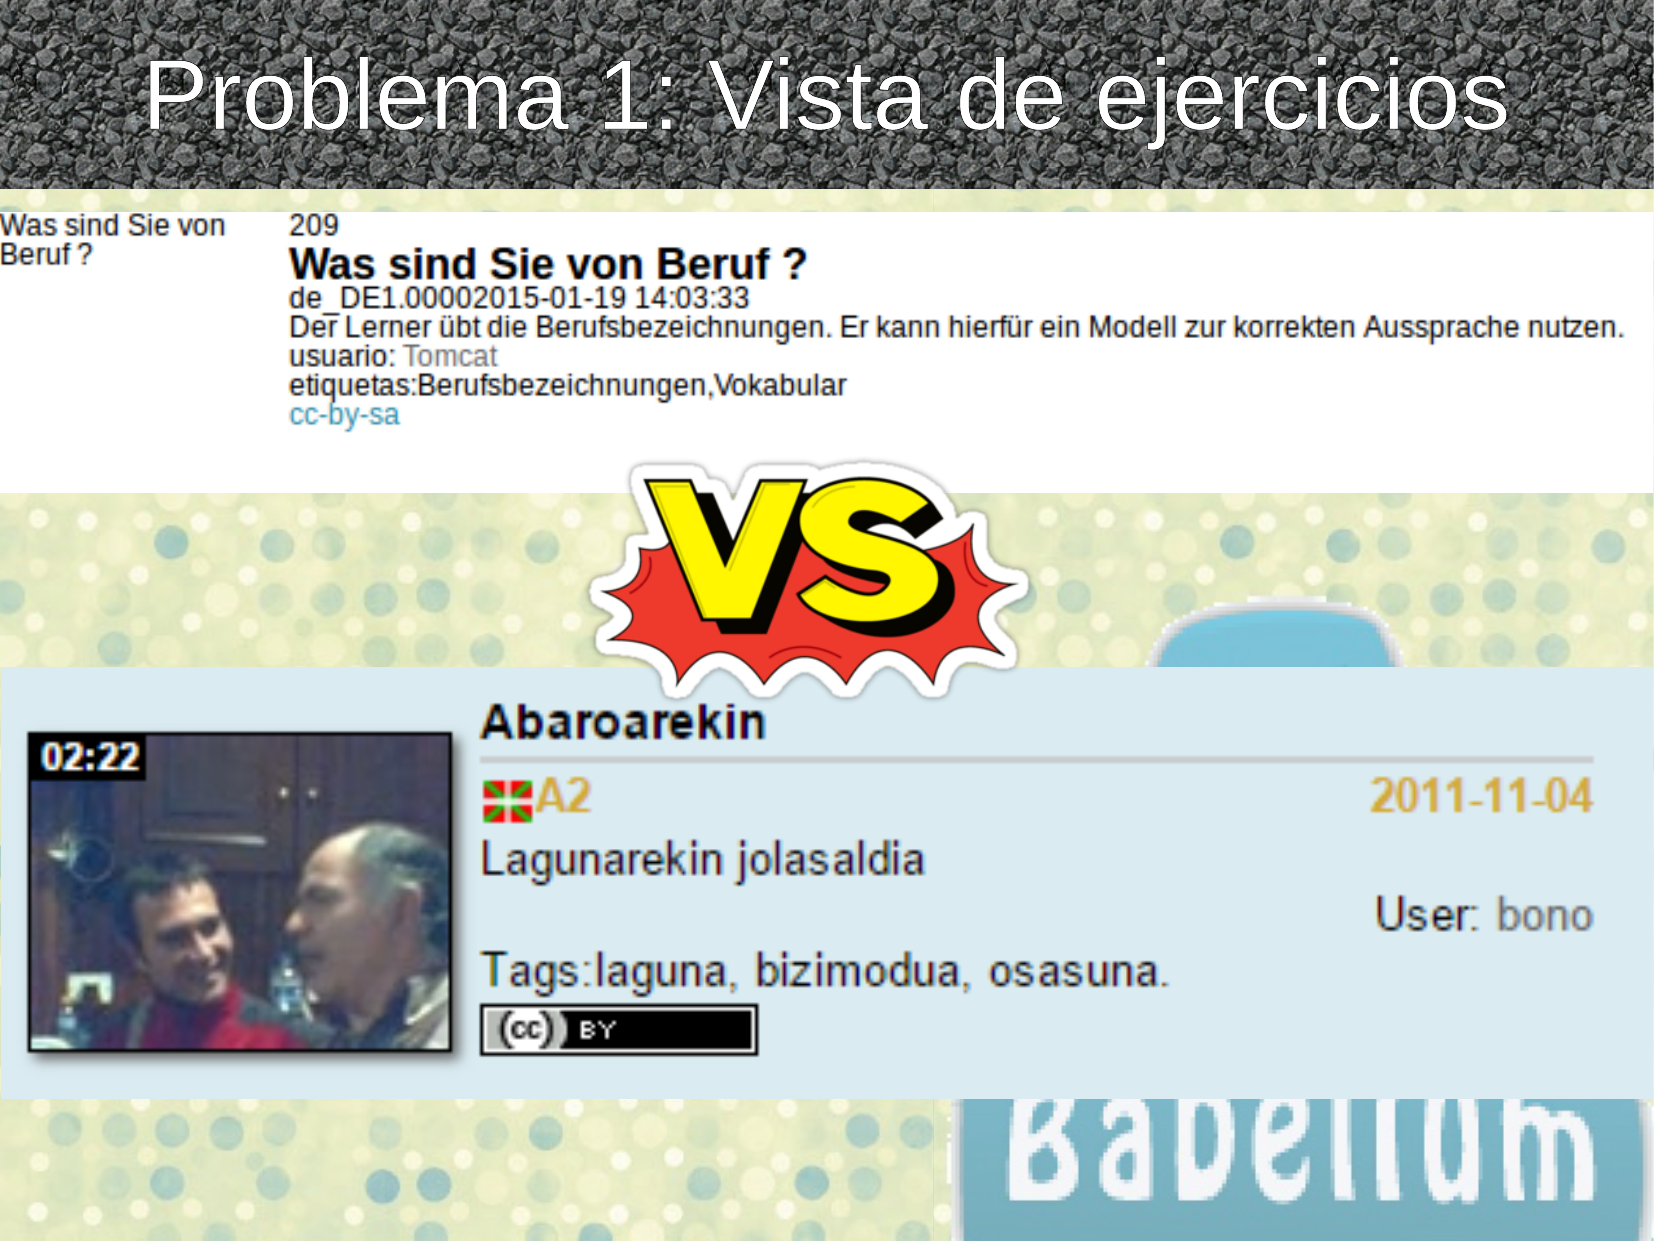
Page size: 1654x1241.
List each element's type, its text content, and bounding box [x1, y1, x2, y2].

picture [0, 189, 1654, 1241]
title Problema 1: Vista de ejercicios [0, 0, 1654, 189]
